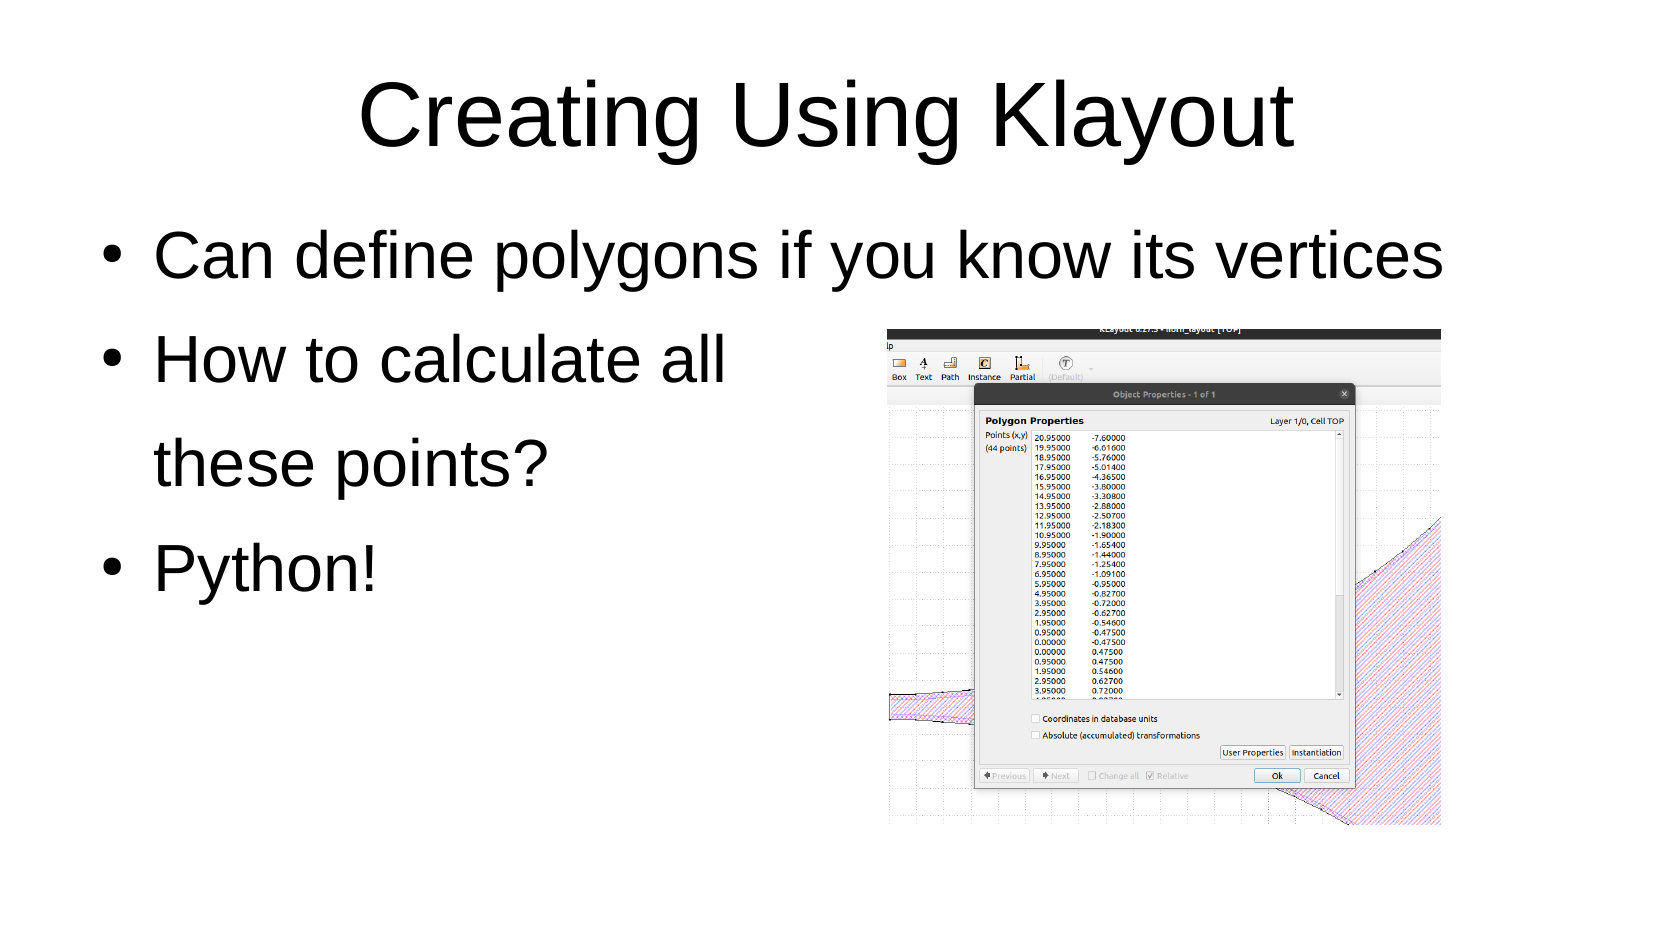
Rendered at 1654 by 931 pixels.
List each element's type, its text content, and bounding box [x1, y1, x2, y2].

list Can define polygons if you know its vertices How to calculate all these points? Python! [82, 217, 1571, 758]
title Creating Using Klayout [82, 37, 1571, 193]
picture [887, 329, 1441, 826]
